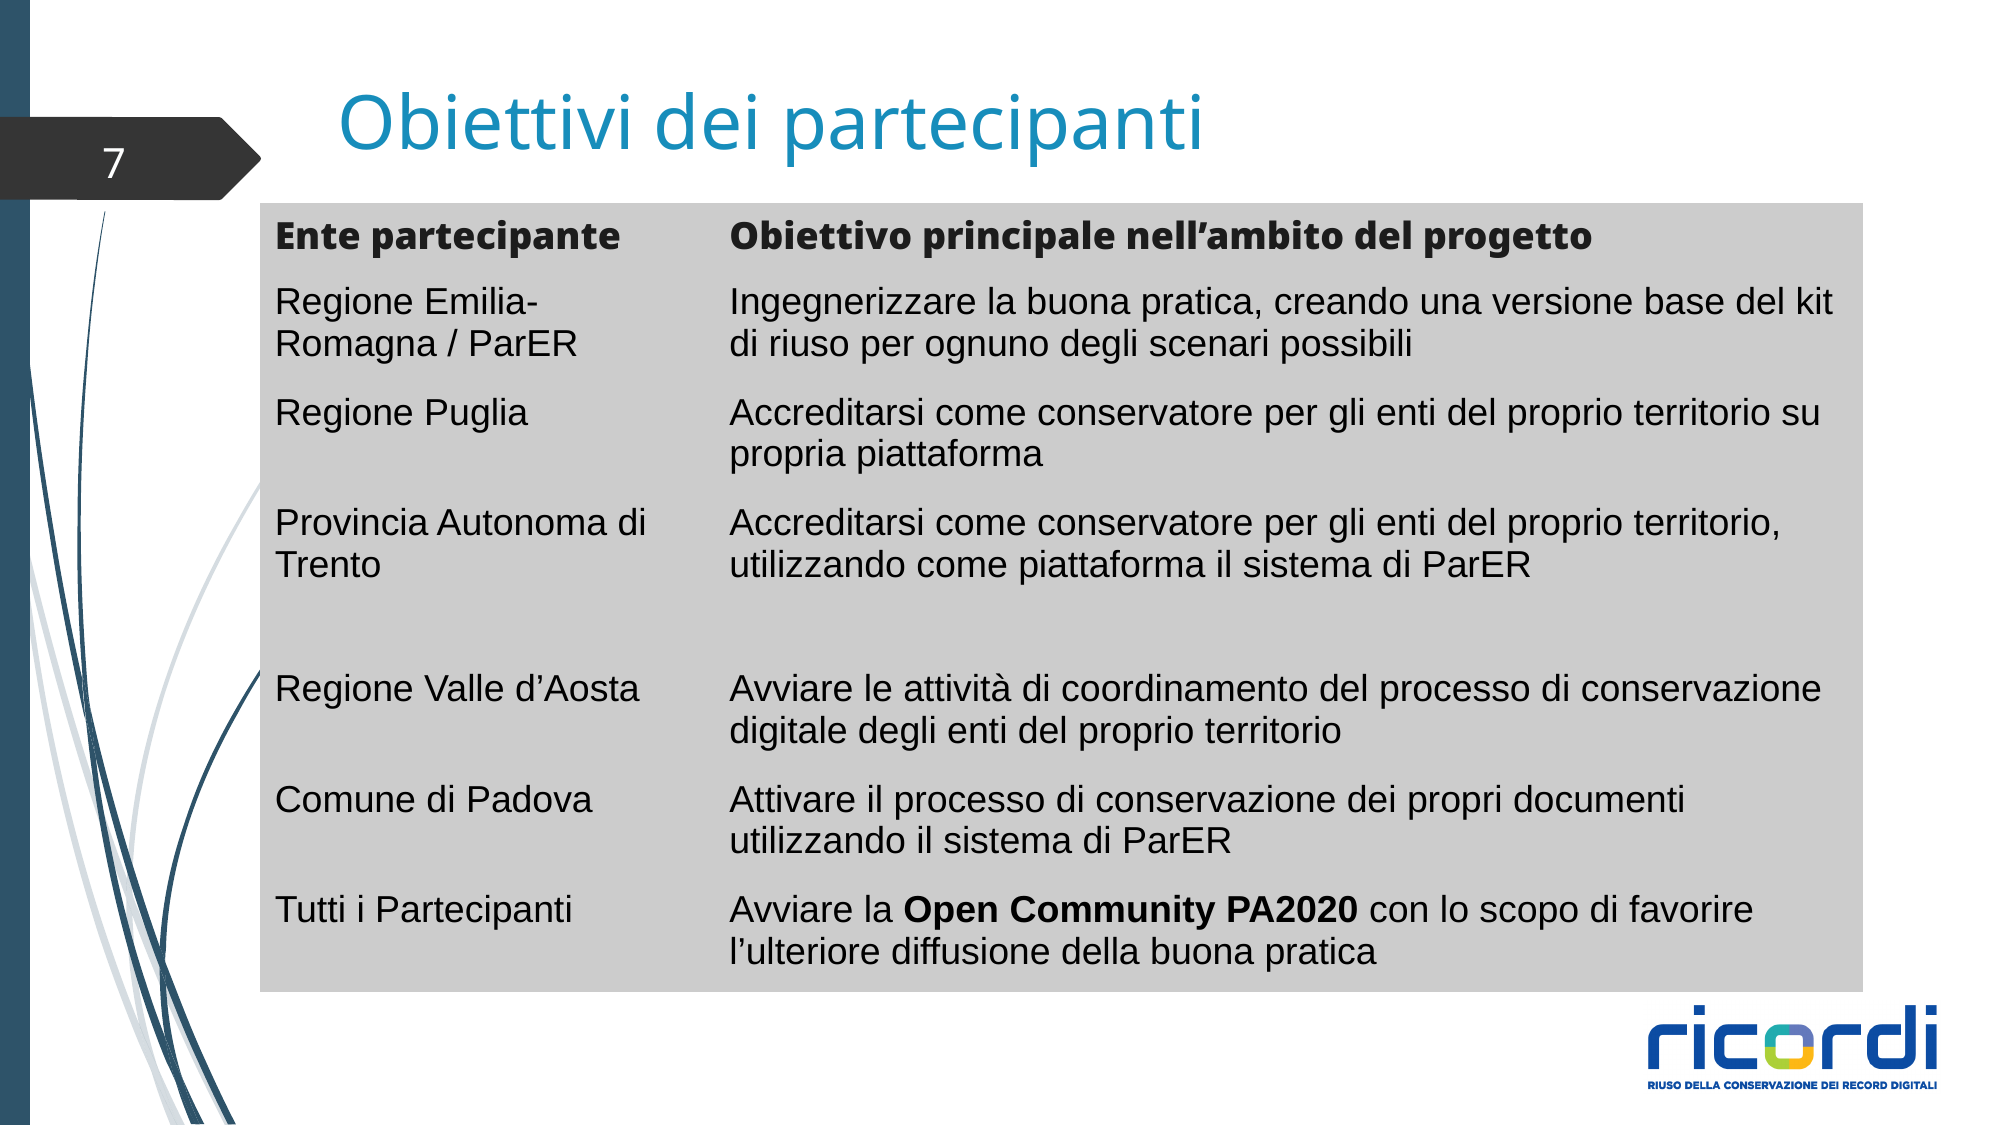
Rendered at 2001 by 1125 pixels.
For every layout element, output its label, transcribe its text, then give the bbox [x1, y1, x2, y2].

table_cell Ingegnerizzare la buona pratica, creando una versione base del kit di riuso per ognuno degli scenari possibili [715, 273, 1863, 384]
table_cell Accreditarsi come conservatore per gli enti del proprio territorio, utilizzando come piattaforma il sistema di ParER [715, 494, 1863, 660]
table_cell Regione Puglia [260, 384, 715, 494]
table_header Ente partecipante [260, 203, 715, 273]
table_cell Tutti i Partecipanti [260, 881, 715, 992]
title Obiettivi dei partecipanti [322, 66, 1941, 220]
text_box <numero> [87, 129, 216, 190]
table_header Obiettivo principale nell’ambito del progetto [715, 203, 1863, 273]
table_cell Attivare il processo di conservazione dei propri documenti utilizzando il sistema di ParER [715, 771, 1863, 881]
table_cell Comune di Padova [260, 771, 715, 881]
table_cell Regione Valle d’Aosta [260, 660, 715, 771]
table_cell Avviare le attività di coordinamento del processo di conservazione digitale degli enti del proprio territorio [715, 660, 1863, 771]
table_cell Regione Emilia-Romagna / ParER [260, 273, 715, 384]
table_cell Accreditarsi come conservatore per gli enti del proprio territorio su propria piattaforma [715, 384, 1863, 494]
picture [1643, 1000, 1941, 1094]
table_cell Avviare la Open Community PA2020 con lo scopo di favorire l’ulteriore diffusione della buona pratica [715, 881, 1863, 992]
table_cell Provincia Autonoma di Trento [260, 494, 715, 660]
